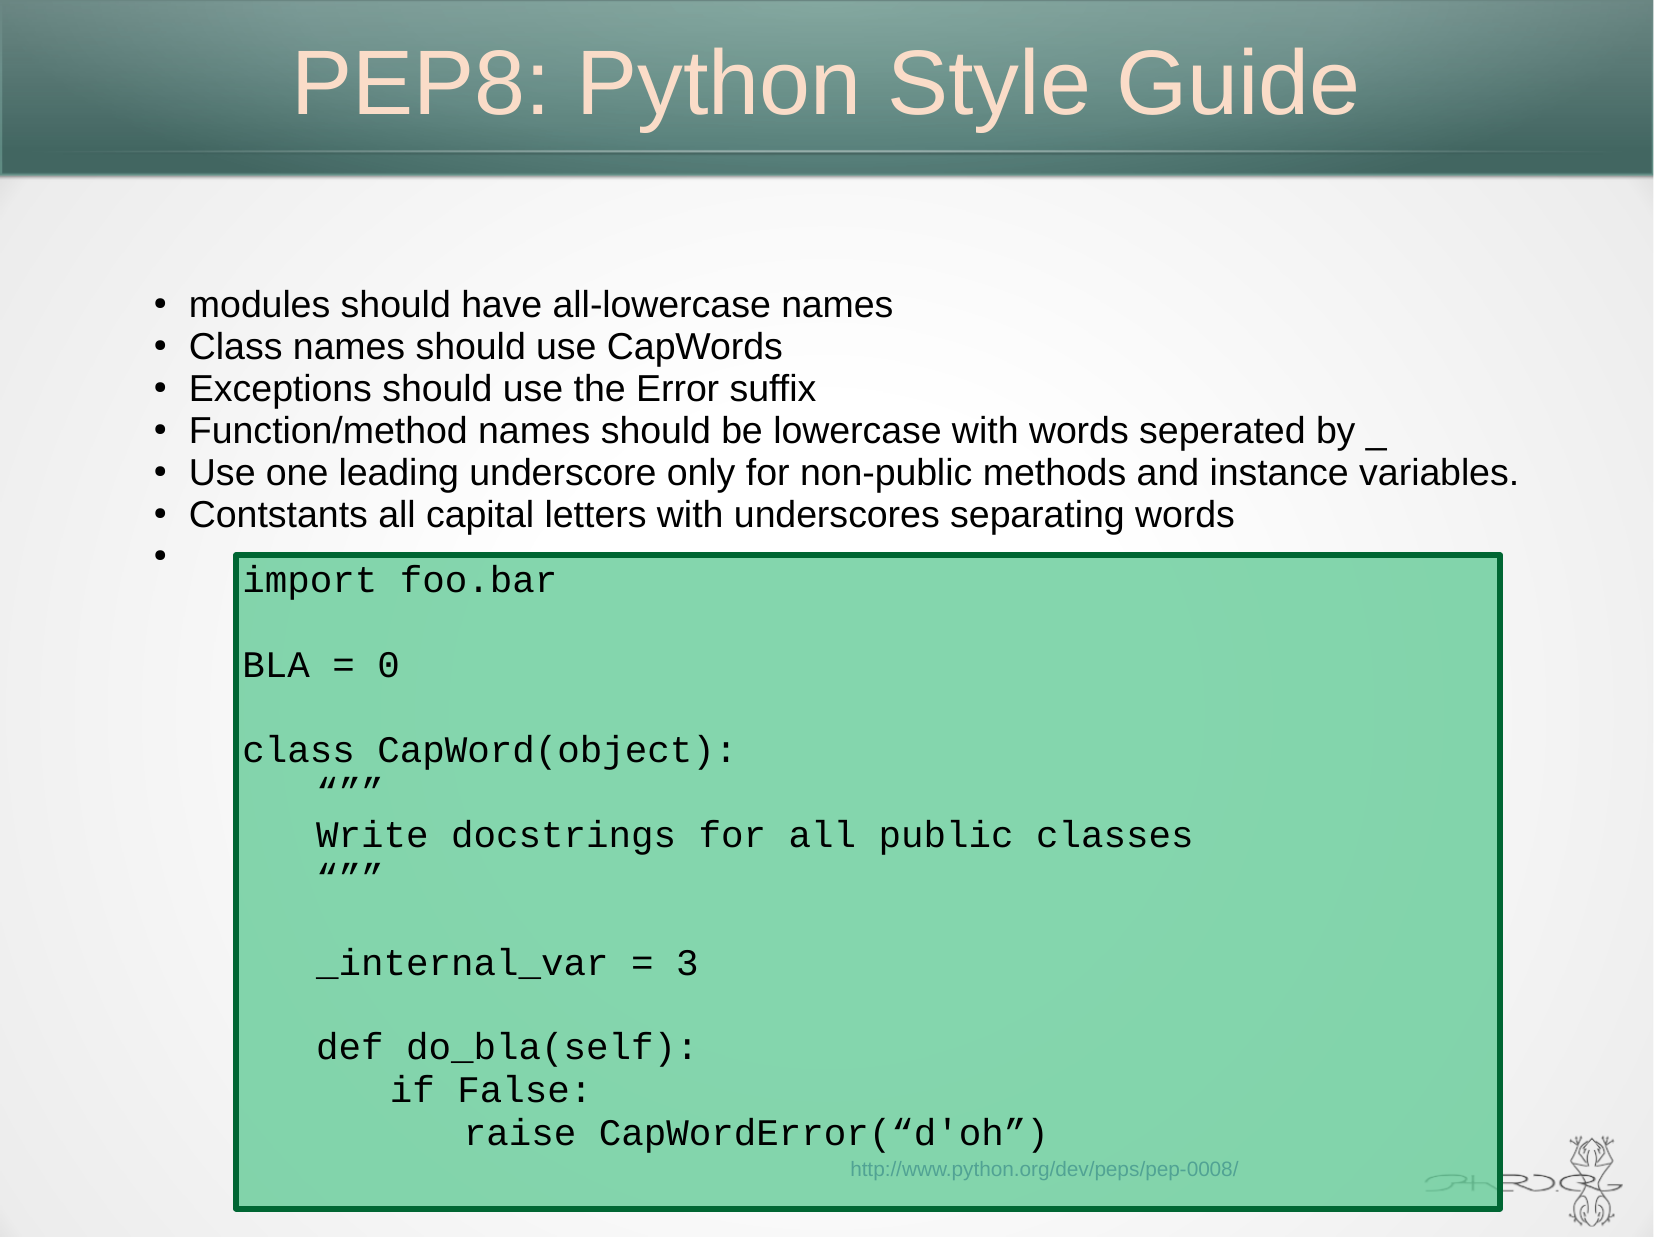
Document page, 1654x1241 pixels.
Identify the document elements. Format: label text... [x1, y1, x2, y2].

title PEP8: Python Style Guide [82, 11, 1571, 154]
text_box modules should have all-lowercase names Class names should use CapWords Exceptions should use the Error suffix Function/method names should be lowercase with words seperated by _ Use one leading underscore only for non-public methods and instance variables. Contstants all capital letters with underscores separating words [153, 283, 1531, 578]
picture [0, 0, 1654, 1237]
text_box import foo.bar BLA = 0 class CapWord(object): “”” Write docstrings for all public classes “”” _internal_var = 3 def do_bla(self): if False: raise CapWordError(“d'oh”) [236, 555, 1501, 1209]
